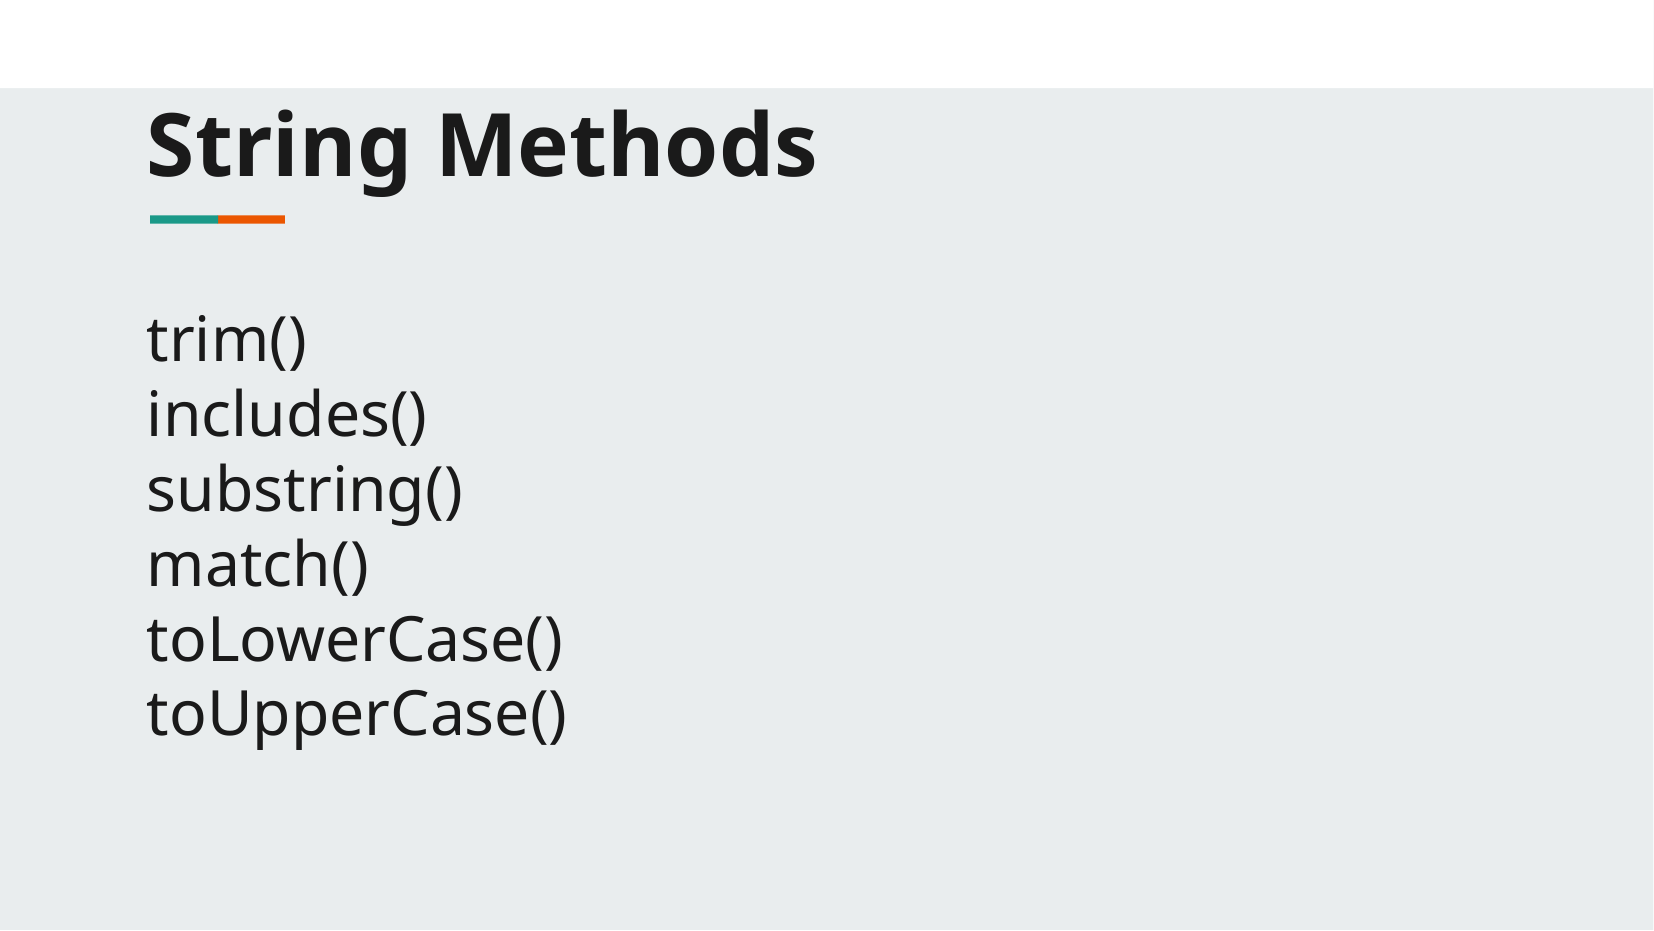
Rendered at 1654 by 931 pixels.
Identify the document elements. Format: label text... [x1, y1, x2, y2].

title String Methods trim() includes() substring() match() toLowerCase() toUpperCase() [131, 73, 1523, 375]
